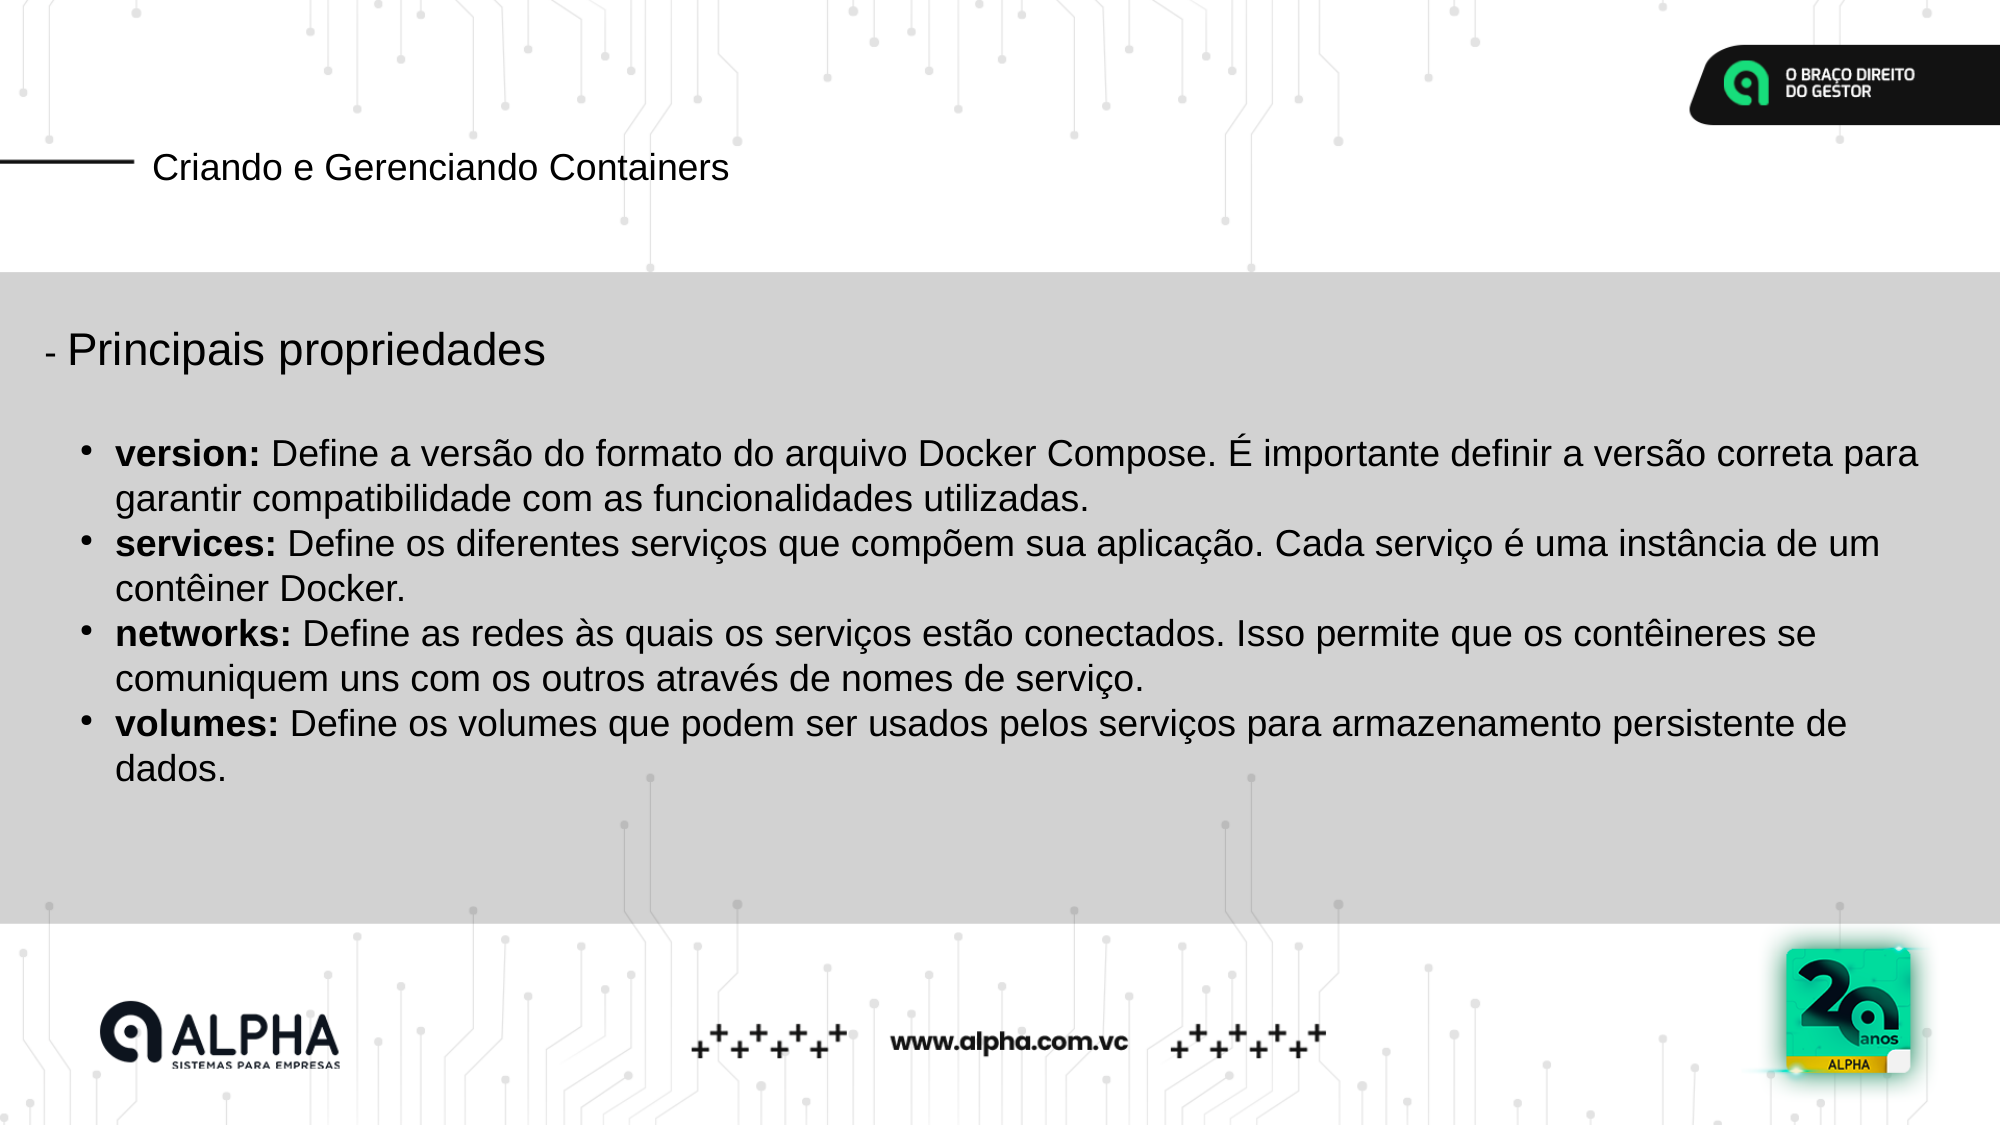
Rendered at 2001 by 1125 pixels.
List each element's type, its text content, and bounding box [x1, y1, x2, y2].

picture [0, 0, 2000, 1125]
text_box - Principais propriedades version: Define a versão do formato do arquivo Docker Compose. É importante definir a versão correta para garantir compatibilidade com as funcionalidades utilizadas. services: Define os diferentes serviços que compõem sua aplicação. Cada serviço é uma instância de um contêiner Docker. networks: Define as redes às quais os serviços estão conectados. Isso permite que os contêineres se comuniquem uns com os outros através de nomes de serviço. volumes: Define os volumes que podem ser usados pelos serviços para armazenamento persistente de dados. [29, 311, 1969, 532]
text_box Criando e Gerenciando Containers [137, 59, 1862, 277]
